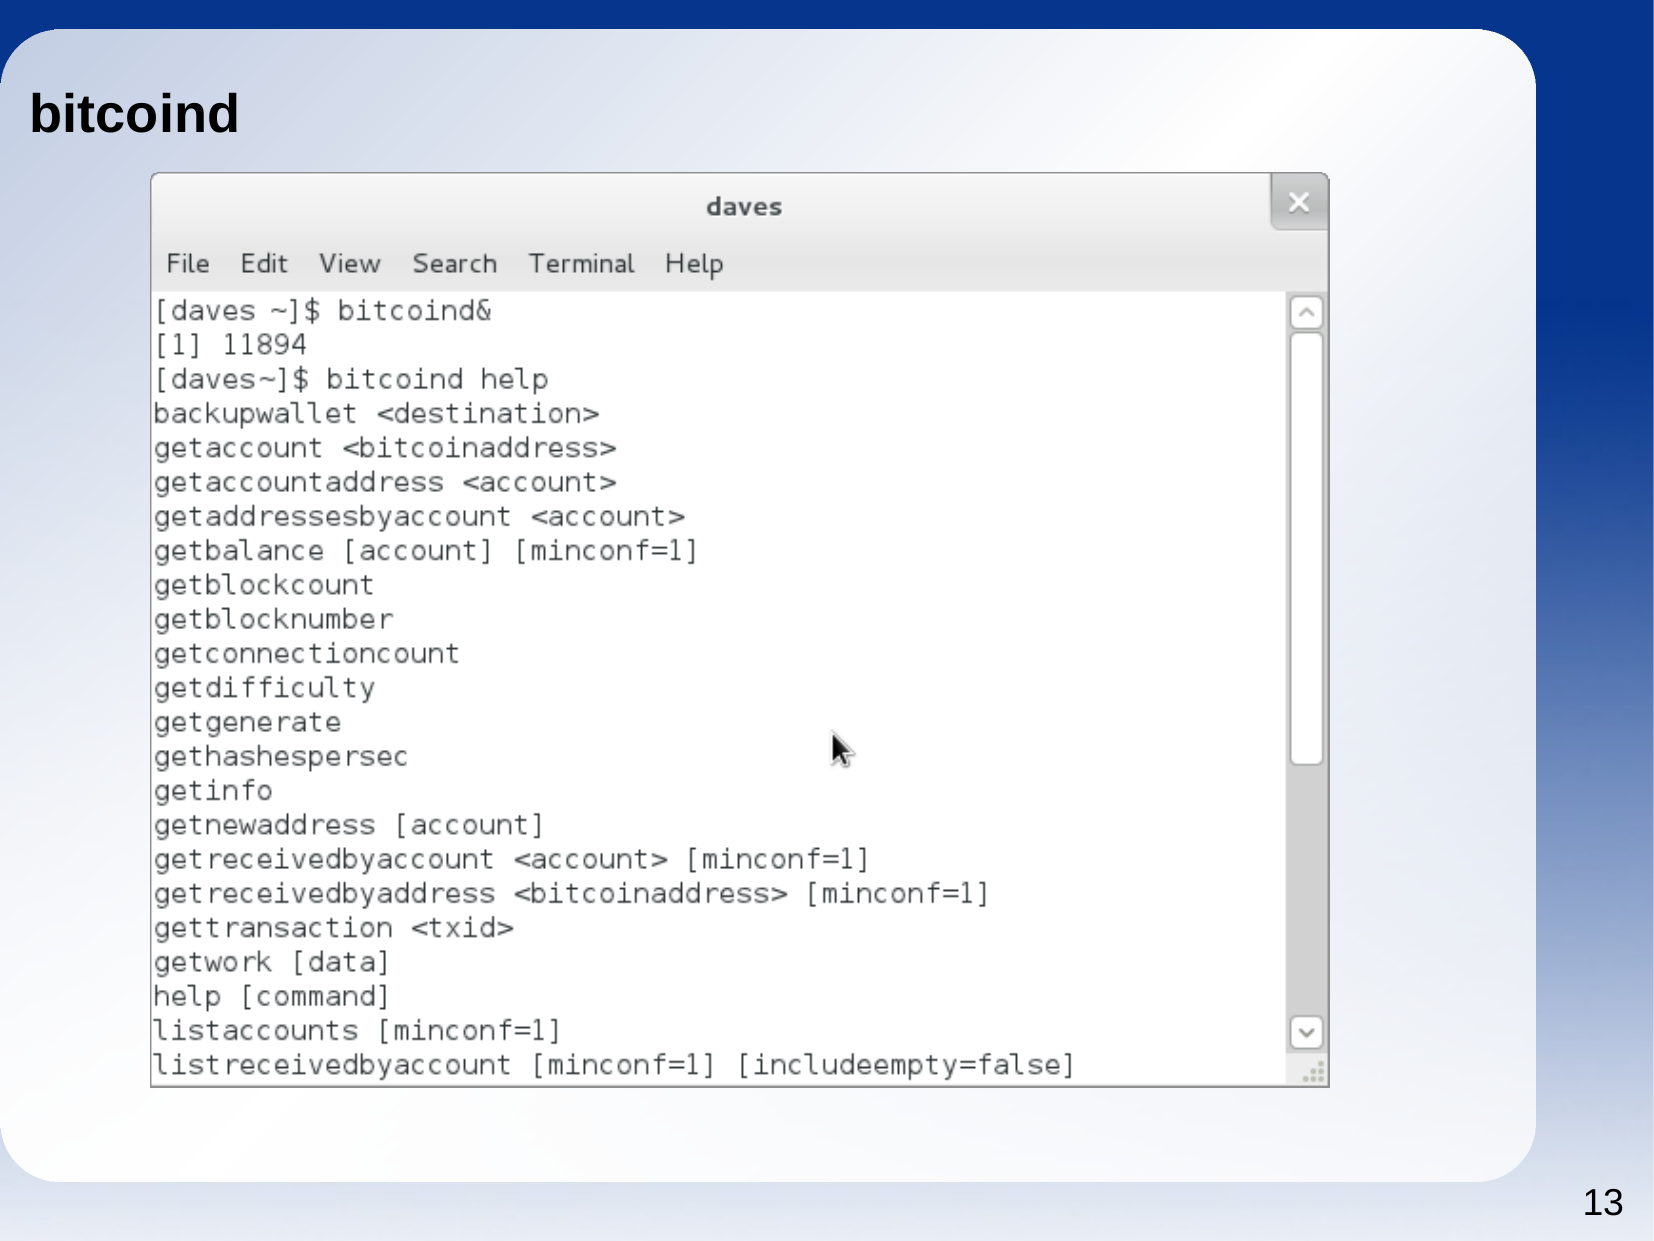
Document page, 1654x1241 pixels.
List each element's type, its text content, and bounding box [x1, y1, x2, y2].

picture [150, 172, 1330, 1088]
picture [0, 0, 1654, 1241]
title bitcoind [29, 49, 1506, 178]
